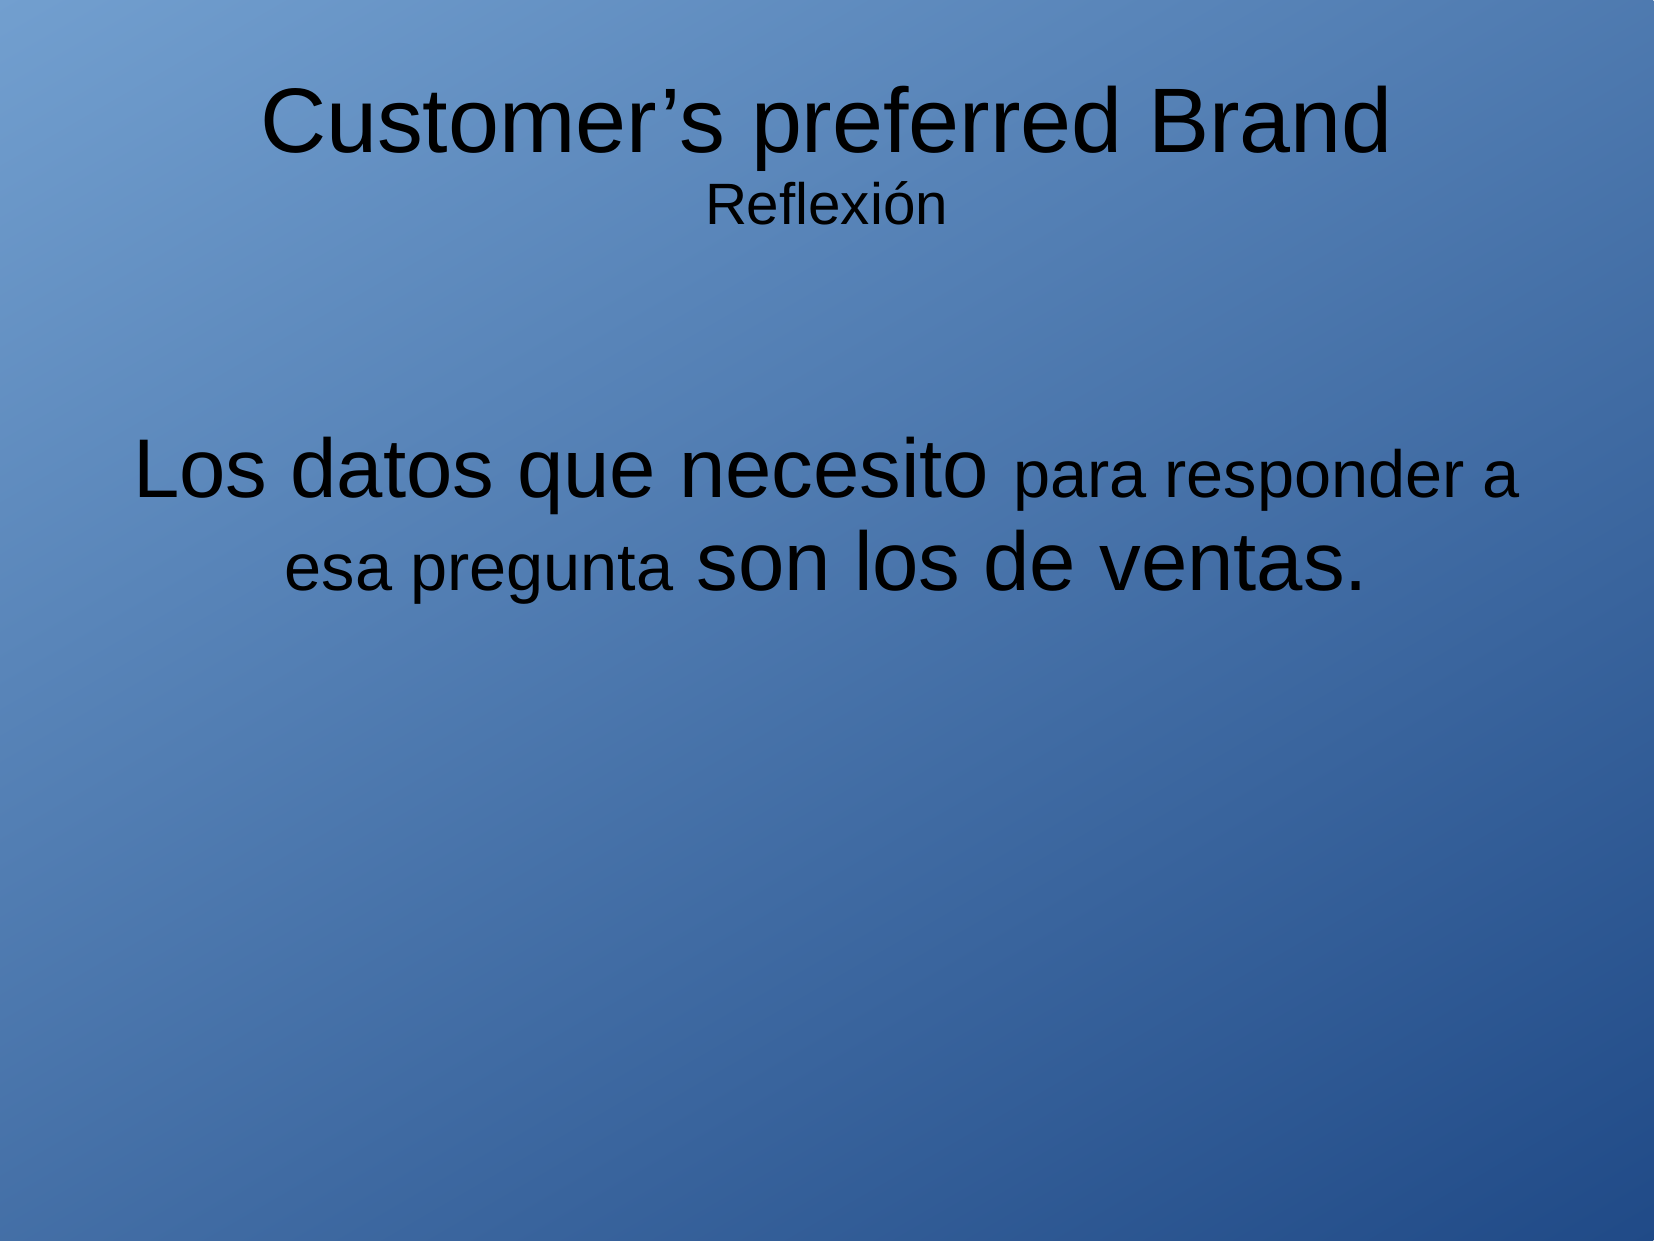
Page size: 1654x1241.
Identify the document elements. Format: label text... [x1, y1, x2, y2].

title Los datos que necesito para responder a esa pregunta son los de ventas. [82, 411, 1571, 619]
title Customer’s preferred Brand Reflexión [82, 49, 1571, 257]
